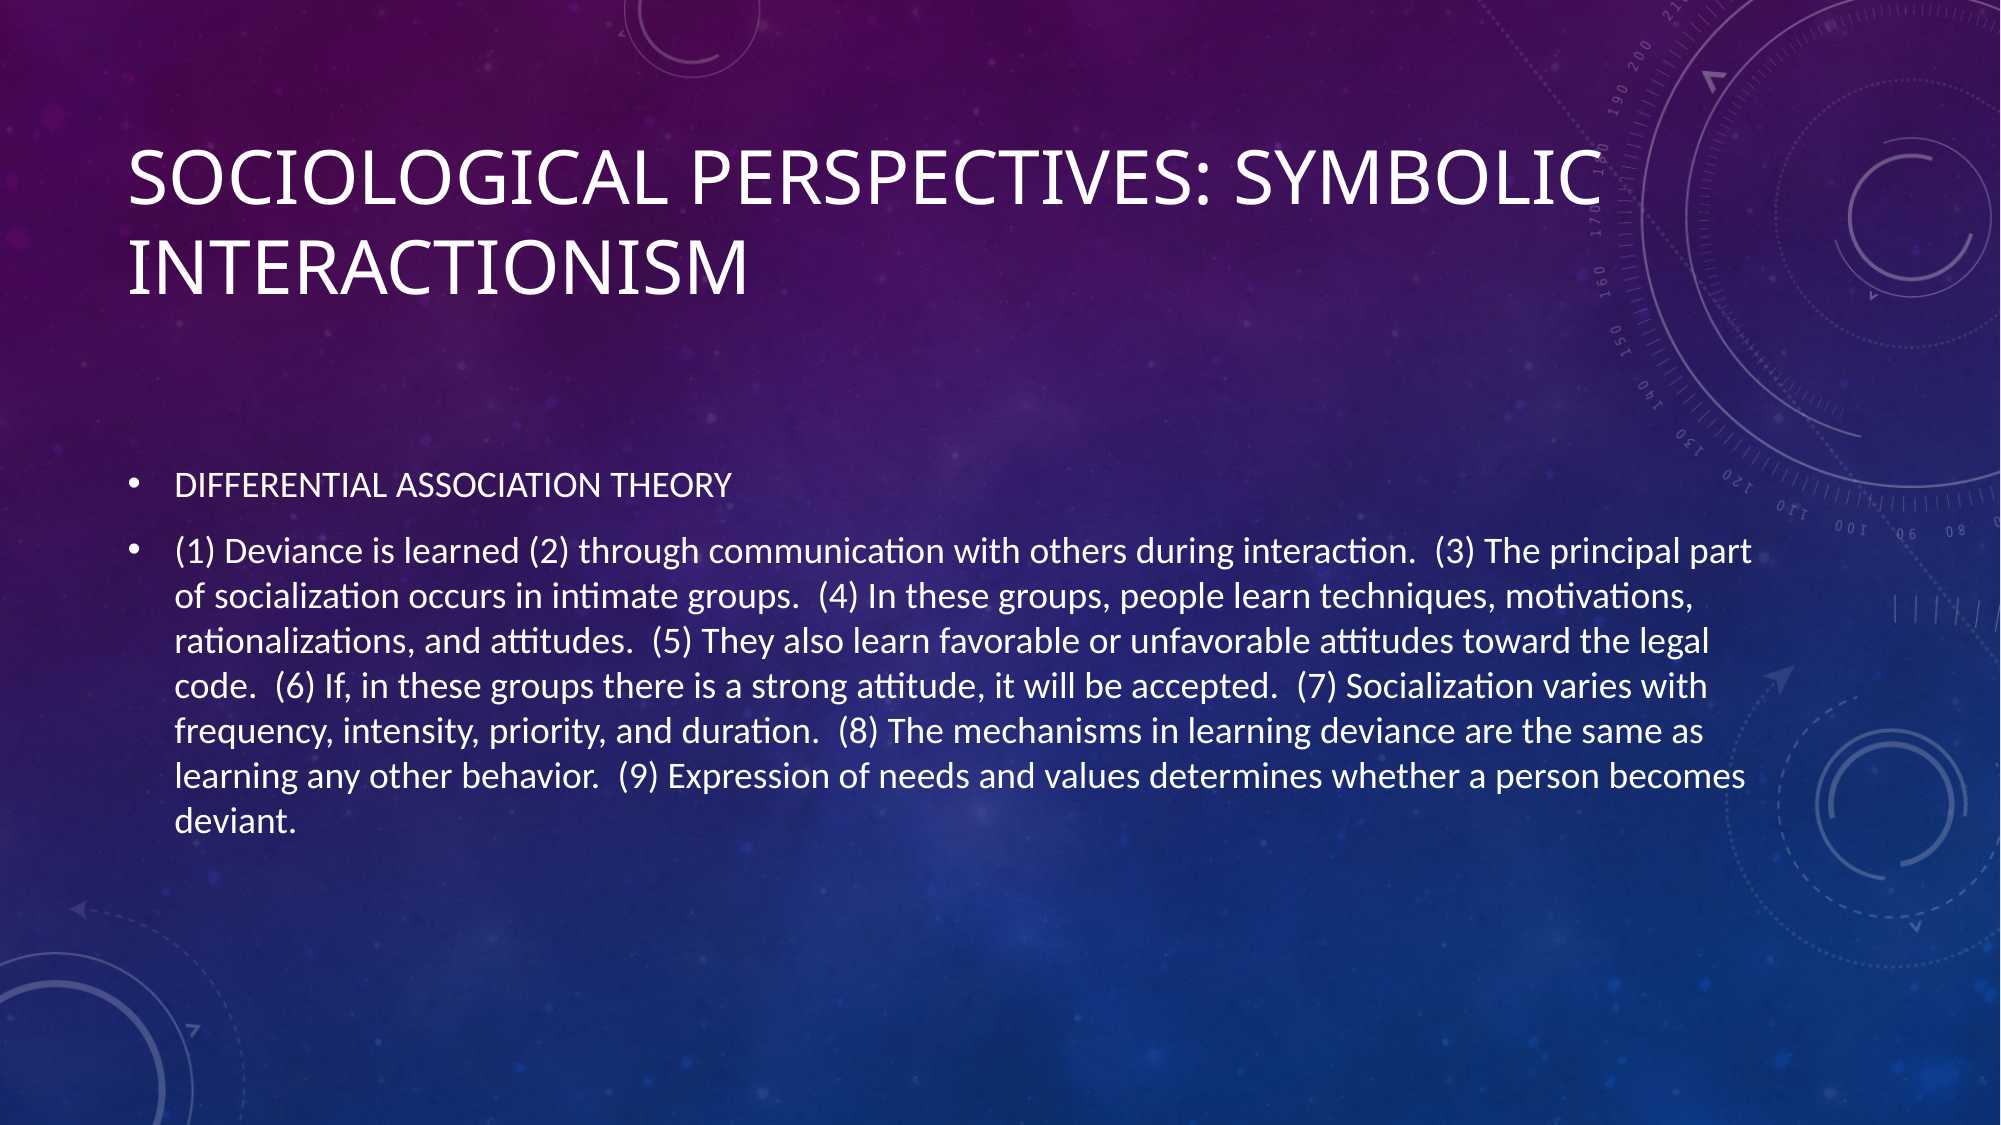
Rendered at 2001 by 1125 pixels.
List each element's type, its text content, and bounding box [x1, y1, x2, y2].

picture [0, 0, 2001, 1125]
list DIFFERENTIAL ASSOCIATION THEORY (1) Deviance is learned (2) through communication with others during interaction. (3) The principal part of socialization occurs in intimate groups. (4) In these groups, people learn techniques, motivations, rationalizations, and attitudes. (5) They also learn favorable or unfavorable attitudes toward the legal code. (6) If, in these groups there is a strong attitude, it will be accepted. (7) Socialization varies with frequency, intensity, priority, and duration. (8) The mechanisms in learning deviance are the same as learning any other behavior. (9) Expression of needs and values determines whether a person becomes deviant. [112, 351, 1775, 950]
title Sociological perspectives: symbolic interactionism [112, 99, 1775, 339]
